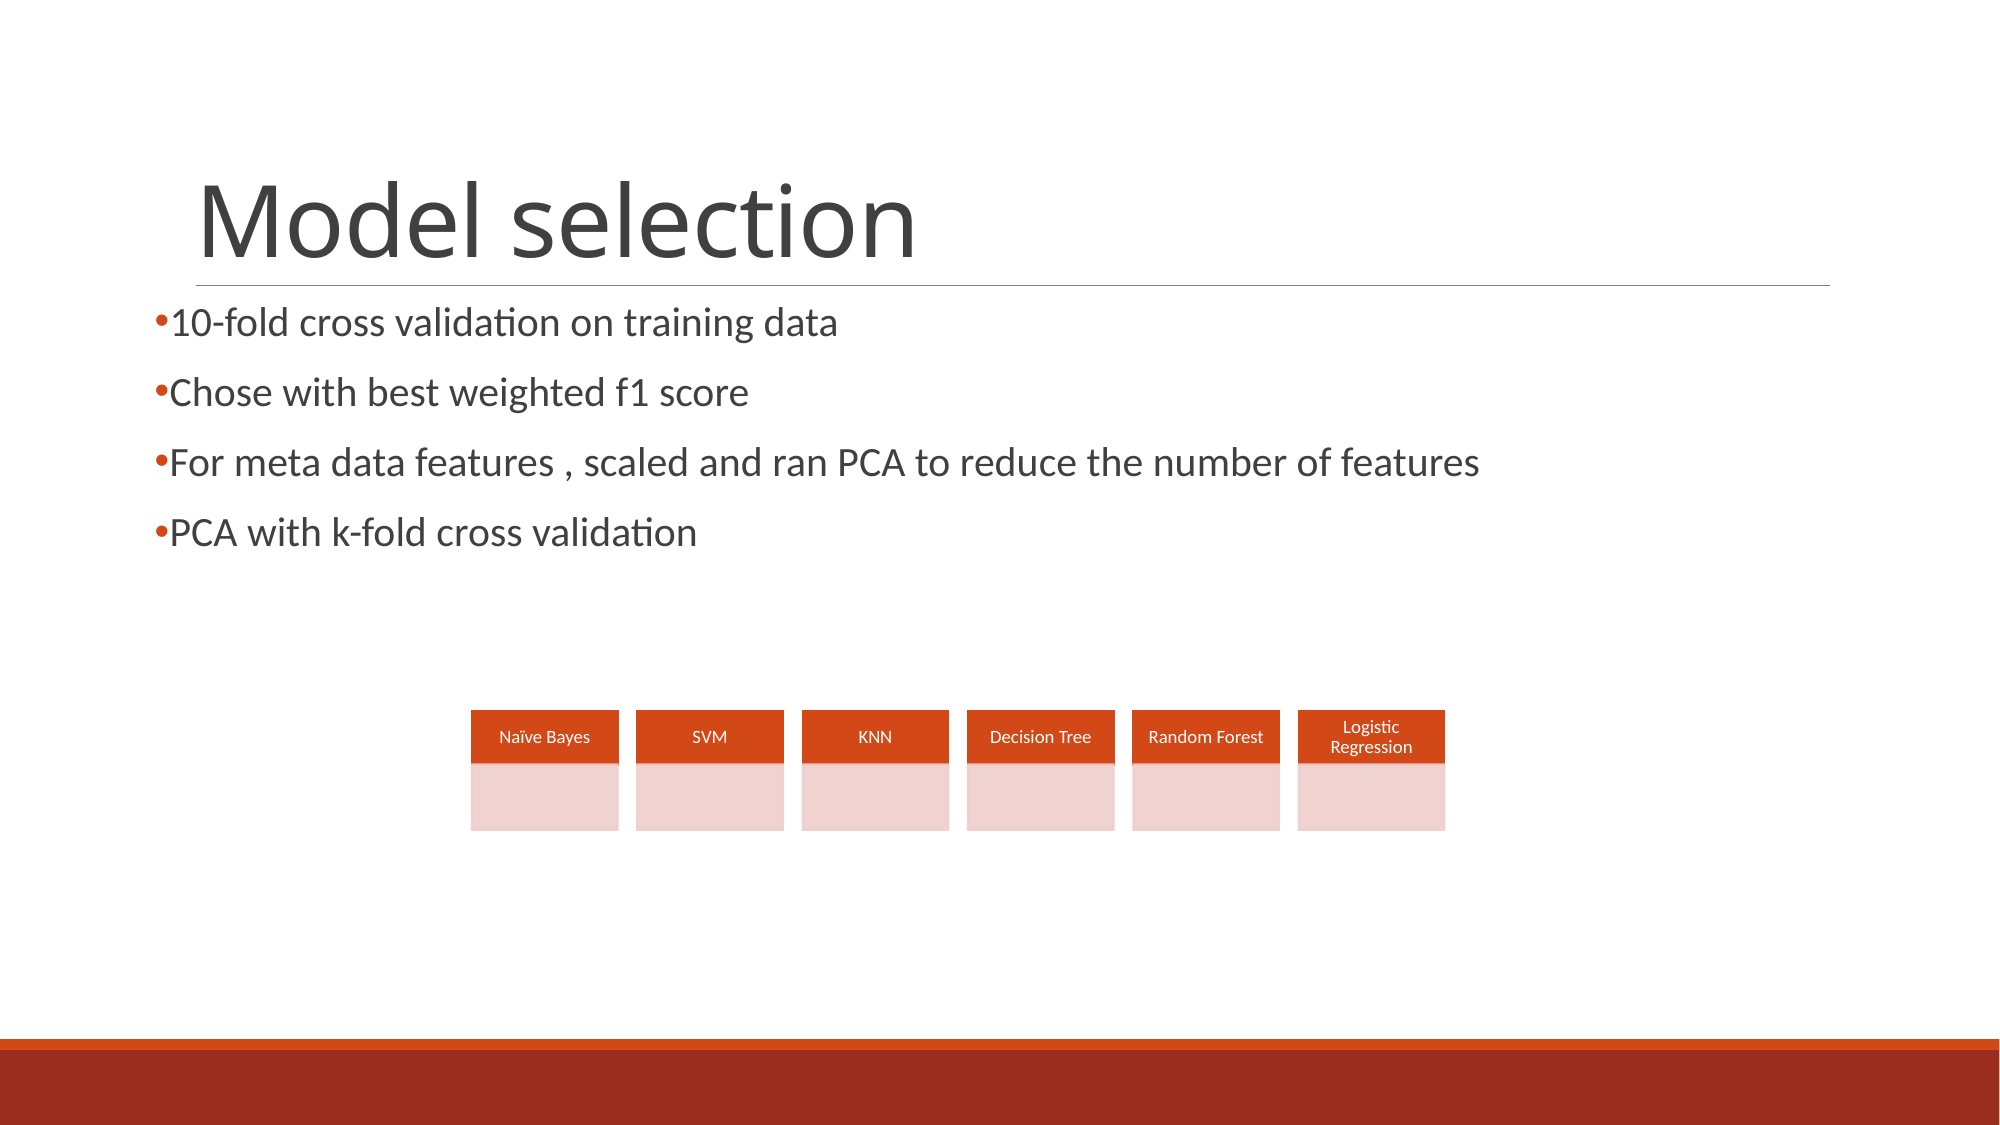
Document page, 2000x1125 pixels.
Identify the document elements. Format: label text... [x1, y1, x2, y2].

text_box Logistic Regression [1298, 710, 1445, 765]
text_box [472, 765, 617, 829]
text_box [1134, 765, 1279, 829]
list 10-fold cross validation on training data Chose with best weighted f1 score For meta data features , scaled and ran PCA to reduce the number of features PCA with k-fold cross validation [154, 292, 1880, 1007]
text_box Decision Tree [968, 710, 1114, 765]
text_box [1299, 765, 1444, 829]
text_box [968, 765, 1113, 829]
title Model selection [179, 47, 1830, 286]
text_box SVM [637, 710, 783, 765]
text_box Random Forest [1133, 710, 1279, 765]
text_box [638, 765, 783, 829]
text_box [803, 765, 948, 829]
text_box Naïve Bayes [472, 710, 618, 765]
text_box KNN [802, 710, 948, 765]
